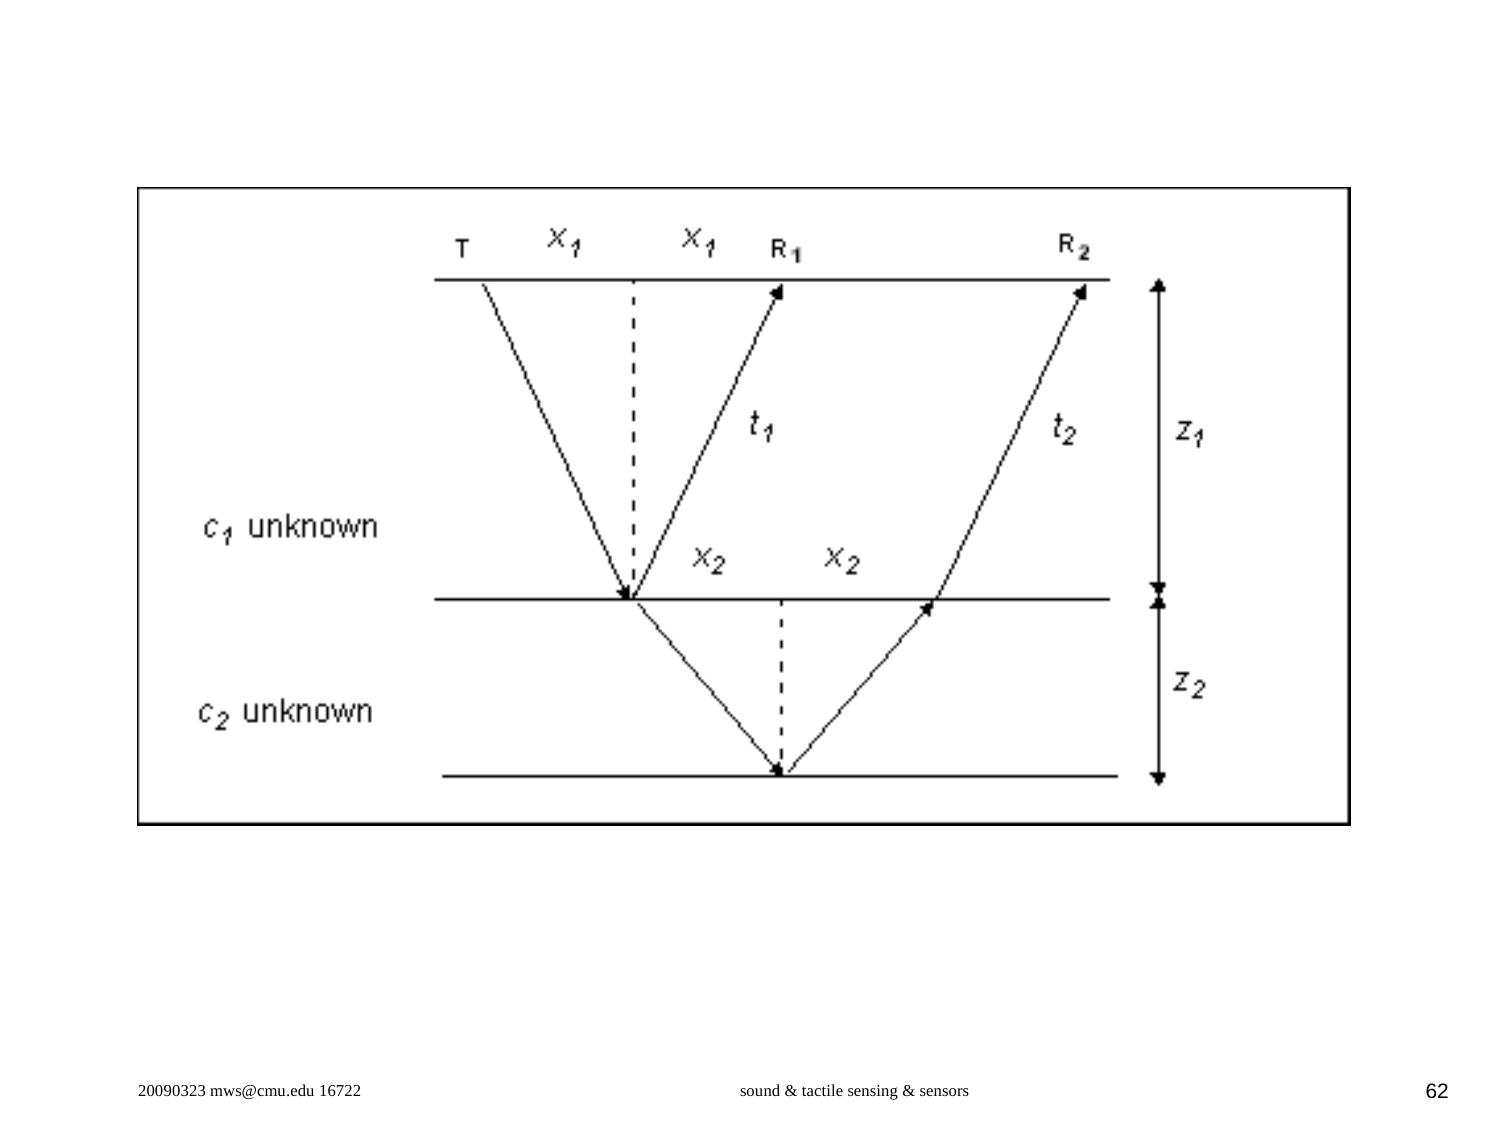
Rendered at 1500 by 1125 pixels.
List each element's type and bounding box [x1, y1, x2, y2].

picture [137, 187, 1351, 826]
